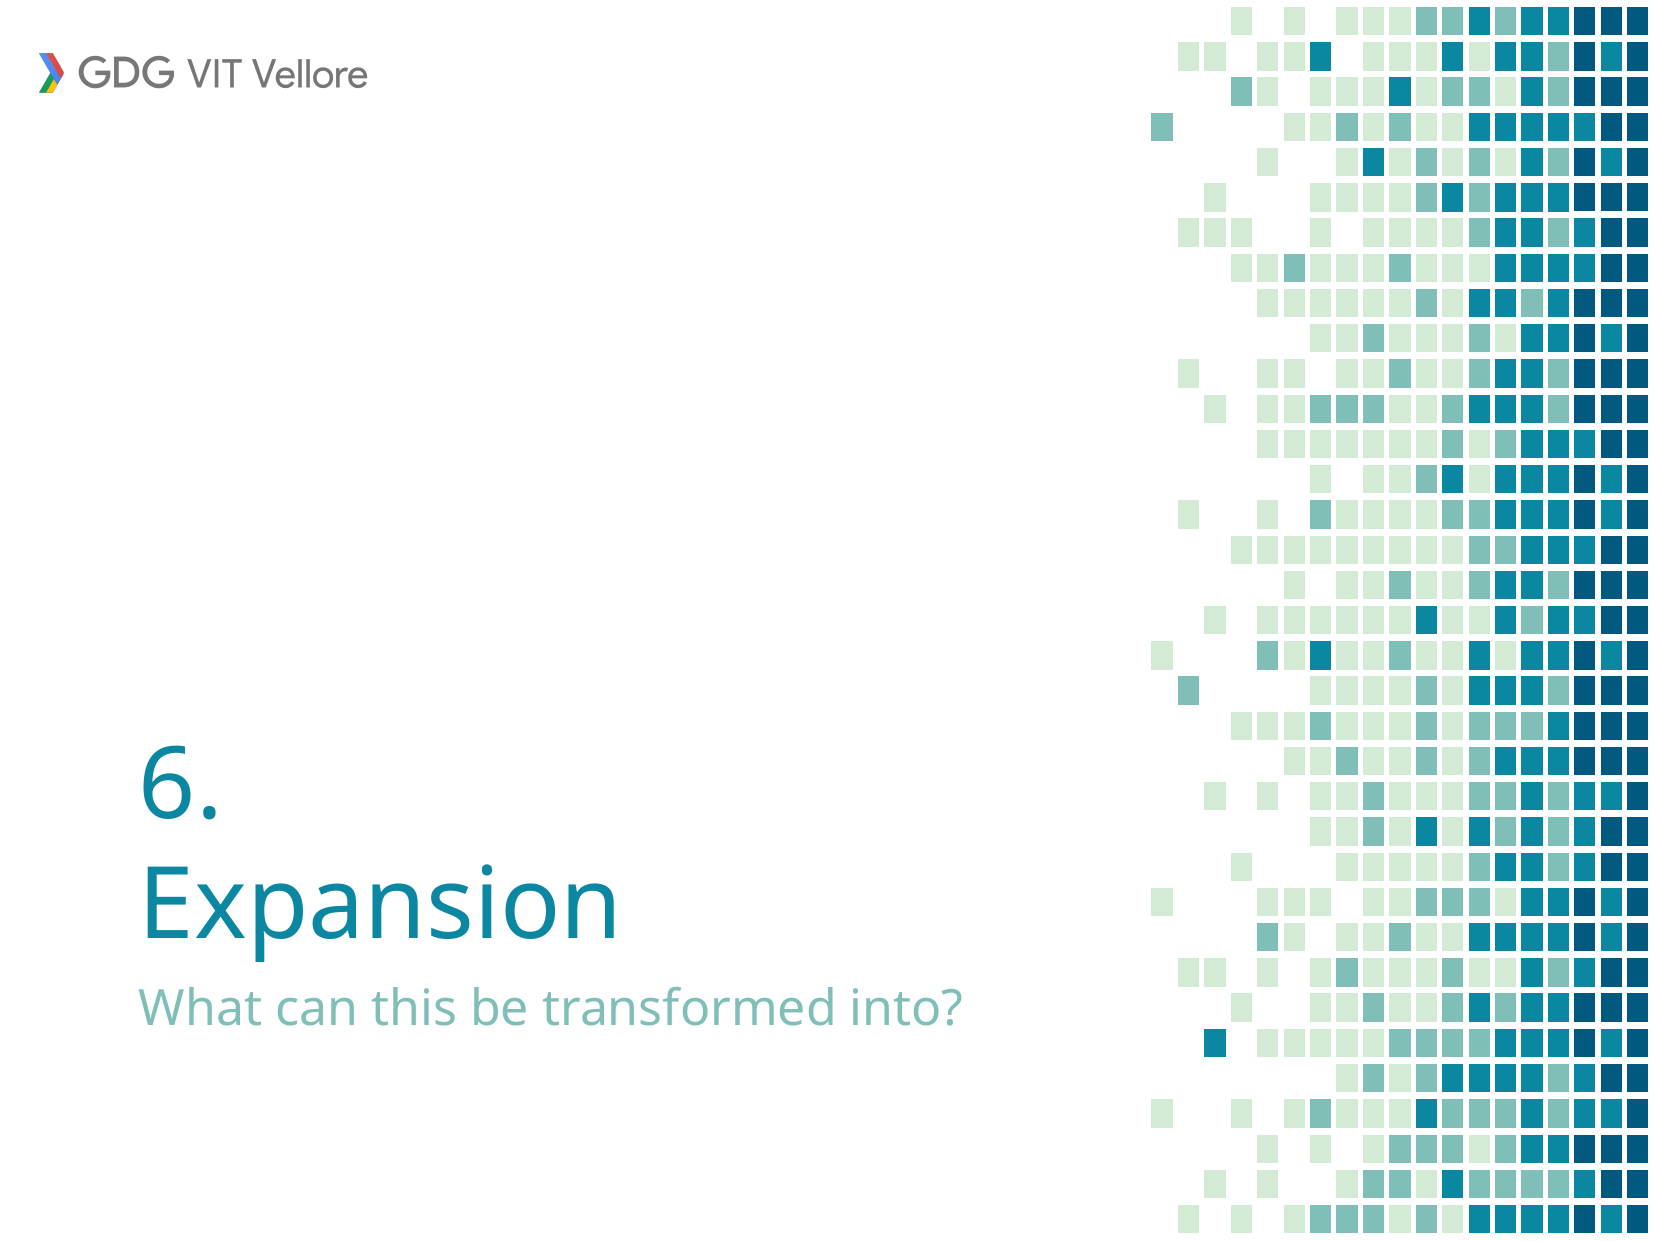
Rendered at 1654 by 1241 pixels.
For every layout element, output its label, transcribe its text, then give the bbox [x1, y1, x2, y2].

subtitle What can this be transformed into? [124, 960, 1077, 1150]
title 6. Expansion [124, 694, 1077, 960]
picture [0, 3, 408, 142]
